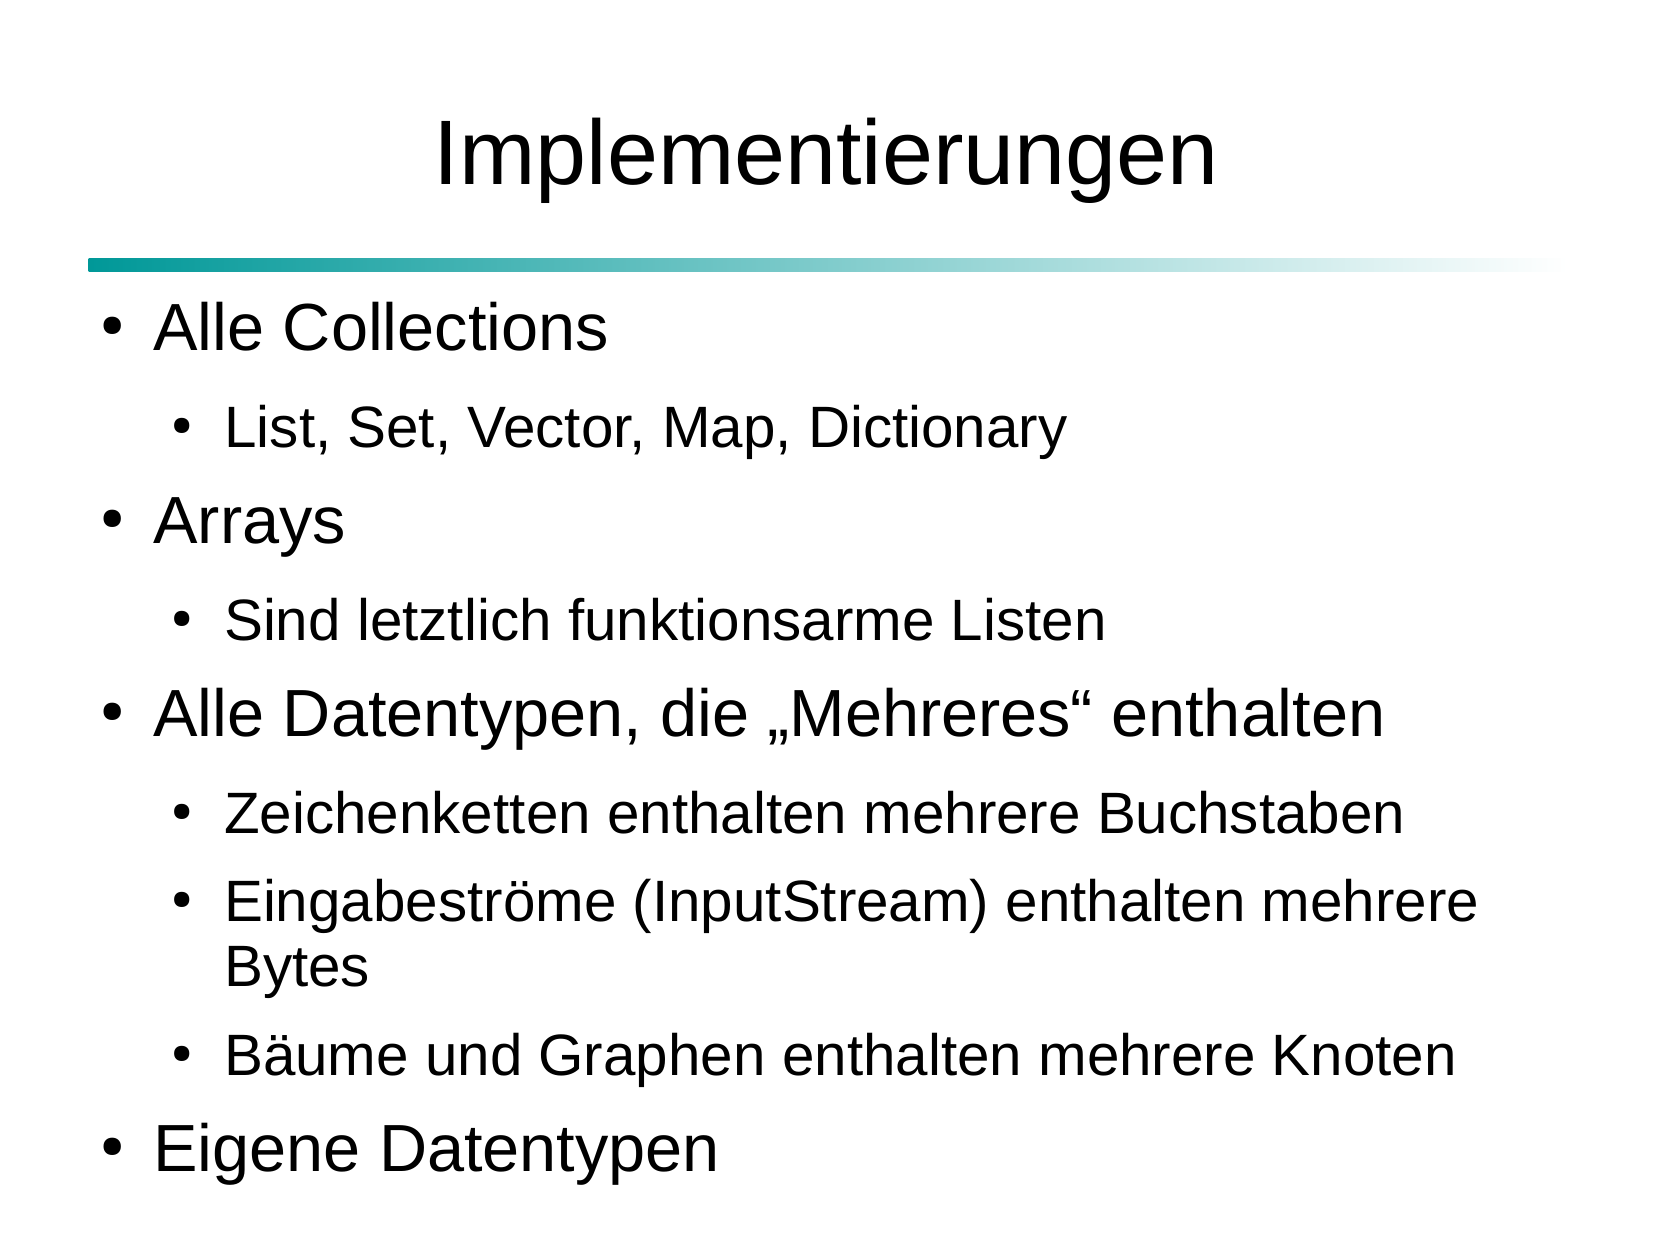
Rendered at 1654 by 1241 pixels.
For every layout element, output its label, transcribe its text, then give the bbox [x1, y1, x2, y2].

title Implementierungen [82, 49, 1571, 257]
list Alle Collections List, Set, Vector, Map, Dictionary Arrays Sind letztlich funktionsarme Listen Alle Datentypen, die „Mehreres“ enthalten Zeichenketten enthalten mehrere Buchstaben Eingabeströme (InputStream) enthalten mehrere Bytes Bäume und Graphen enthalten mehrere Knoten Eigene Datentypen [82, 290, 1571, 1185]
